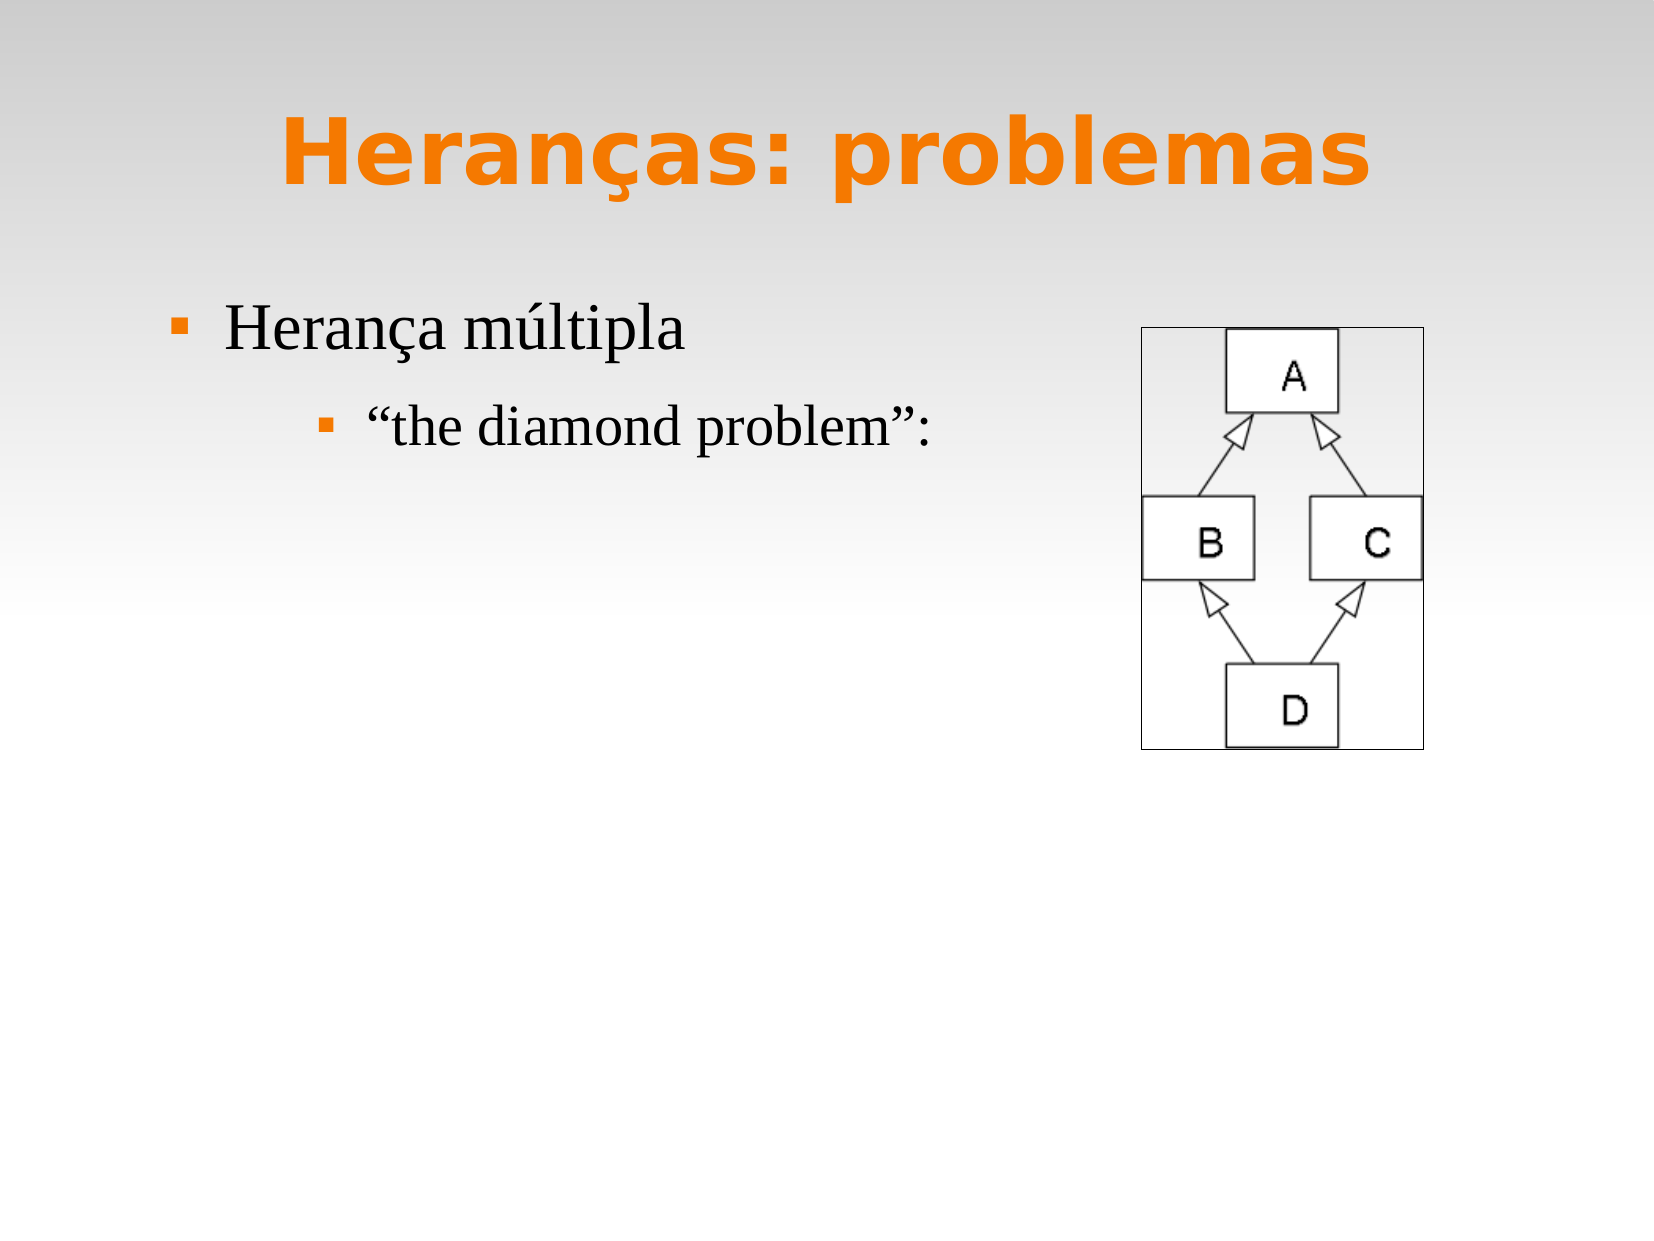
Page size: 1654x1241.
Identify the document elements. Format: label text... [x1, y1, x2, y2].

title Heranças: problemas [82, 49, 1571, 257]
picture [1141, 327, 1424, 750]
list Herança múltipla “the diamond problem”: [82, 290, 1571, 1241]
